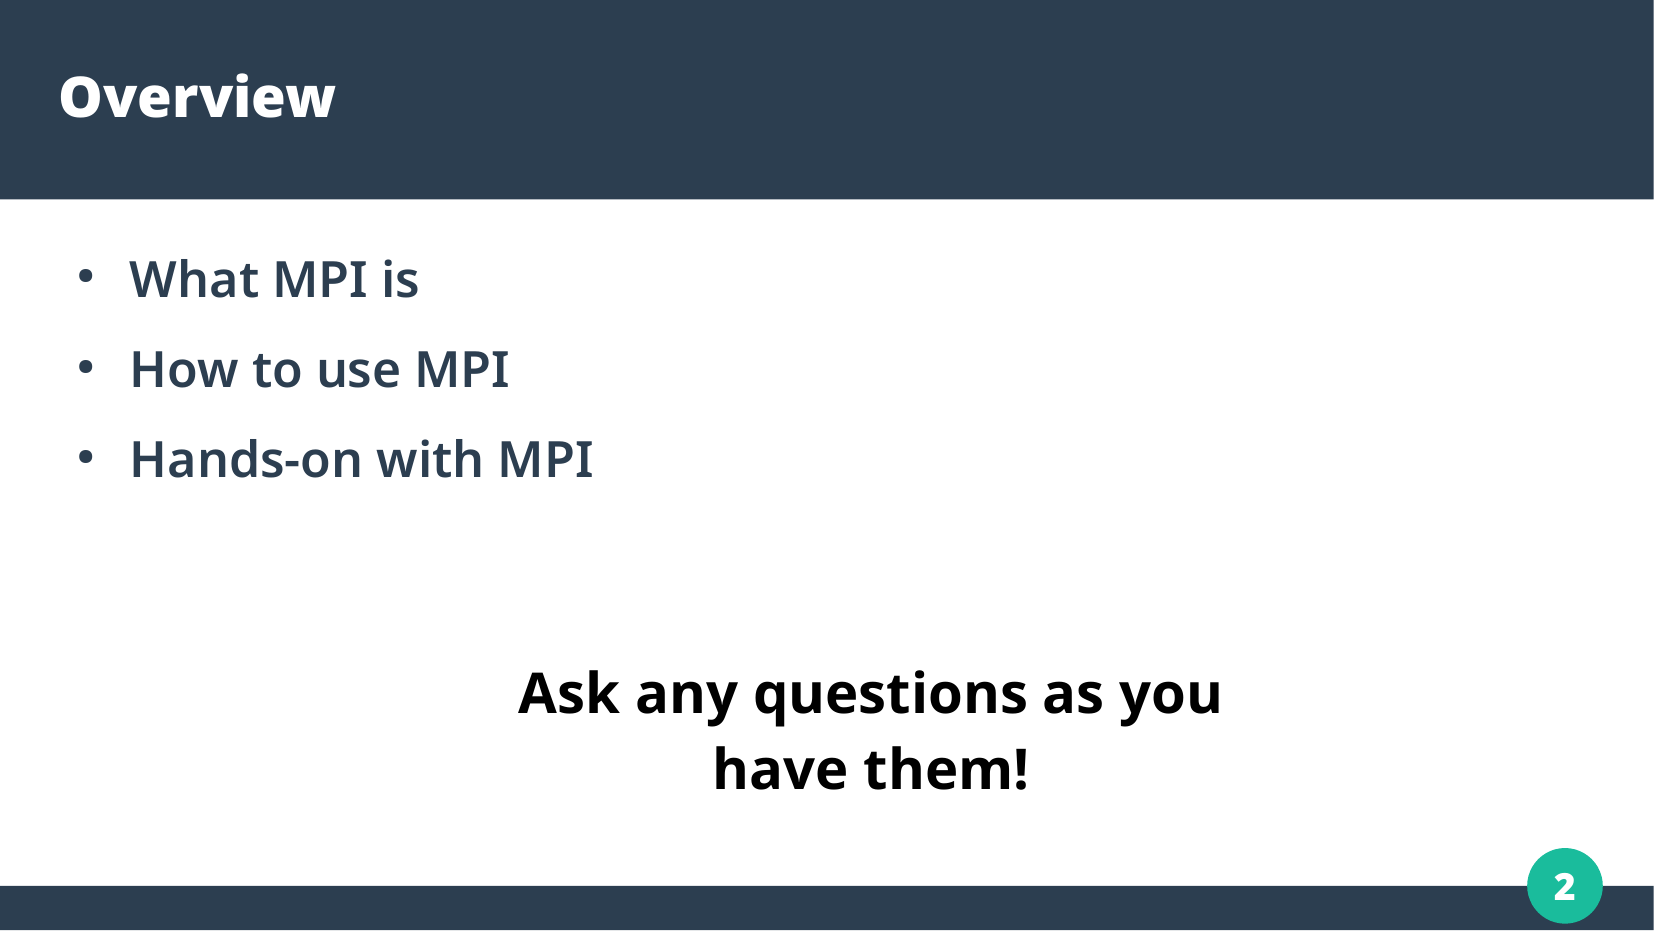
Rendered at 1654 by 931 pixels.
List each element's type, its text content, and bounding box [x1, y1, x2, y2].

title Overview [59, 37, 1595, 156]
list What MPI is How to use MPI Hands-on with MPI [59, 243, 1595, 864]
title Ask any questions as you have them! [487, 596, 1256, 863]
